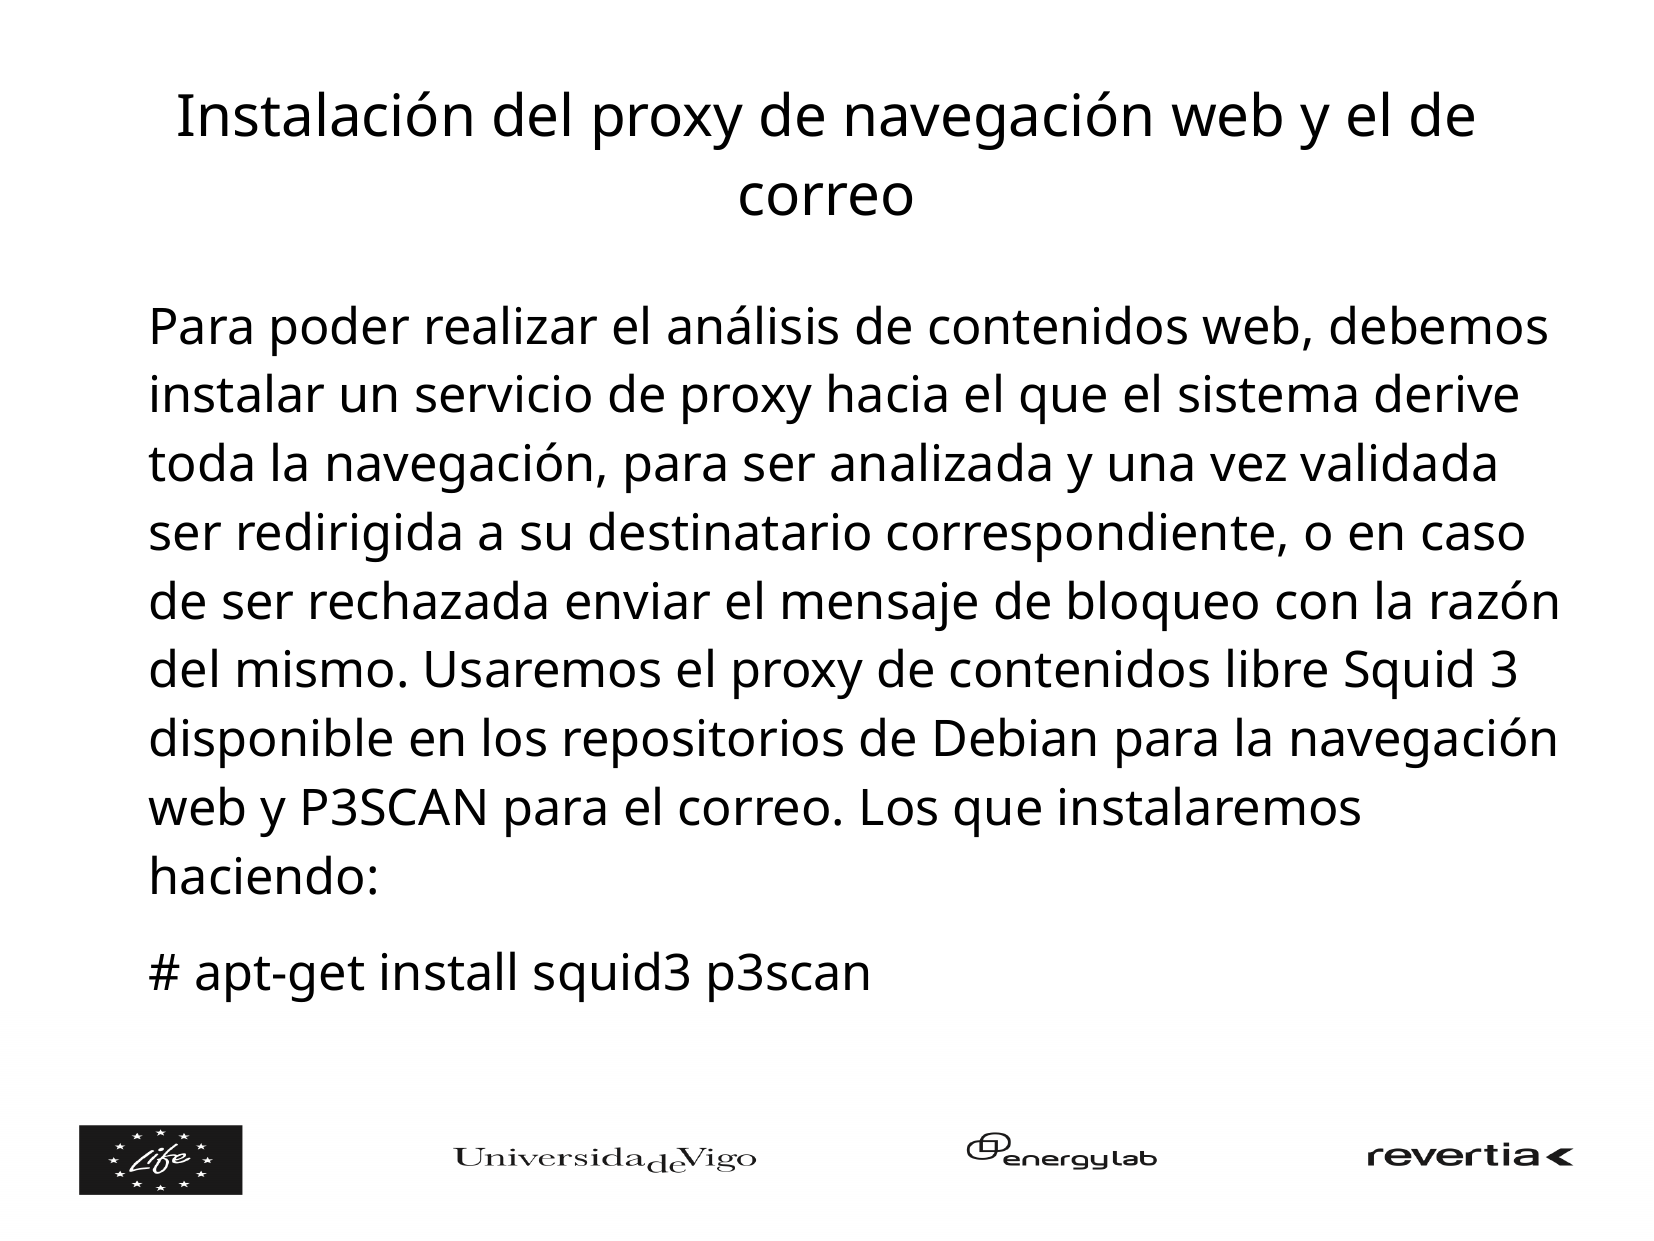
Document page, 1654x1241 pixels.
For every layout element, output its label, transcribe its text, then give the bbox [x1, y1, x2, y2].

picture [0, 1009, 1654, 1241]
title Instalación del proxy de navegación web y el de correo [82, 49, 1571, 257]
list Para poder realizar el análisis de contenidos web, debemos instalar un servicio de proxy hacia el que el sistema derive toda la navegación, para ser analizada y una vez validada ser redirigida a su destinatario correspondiente, o en caso de ser rechazada enviar el mensaje de bloqueo con la razón del mismo. Usaremos el proxy de contenidos libre Squid 3 disponible en los repositorios de Debian para la navegación web y P3SCAN para el correo. Los que instalaremos haciendo: # apt-get install squid3 p3scan [82, 290, 1571, 1010]
